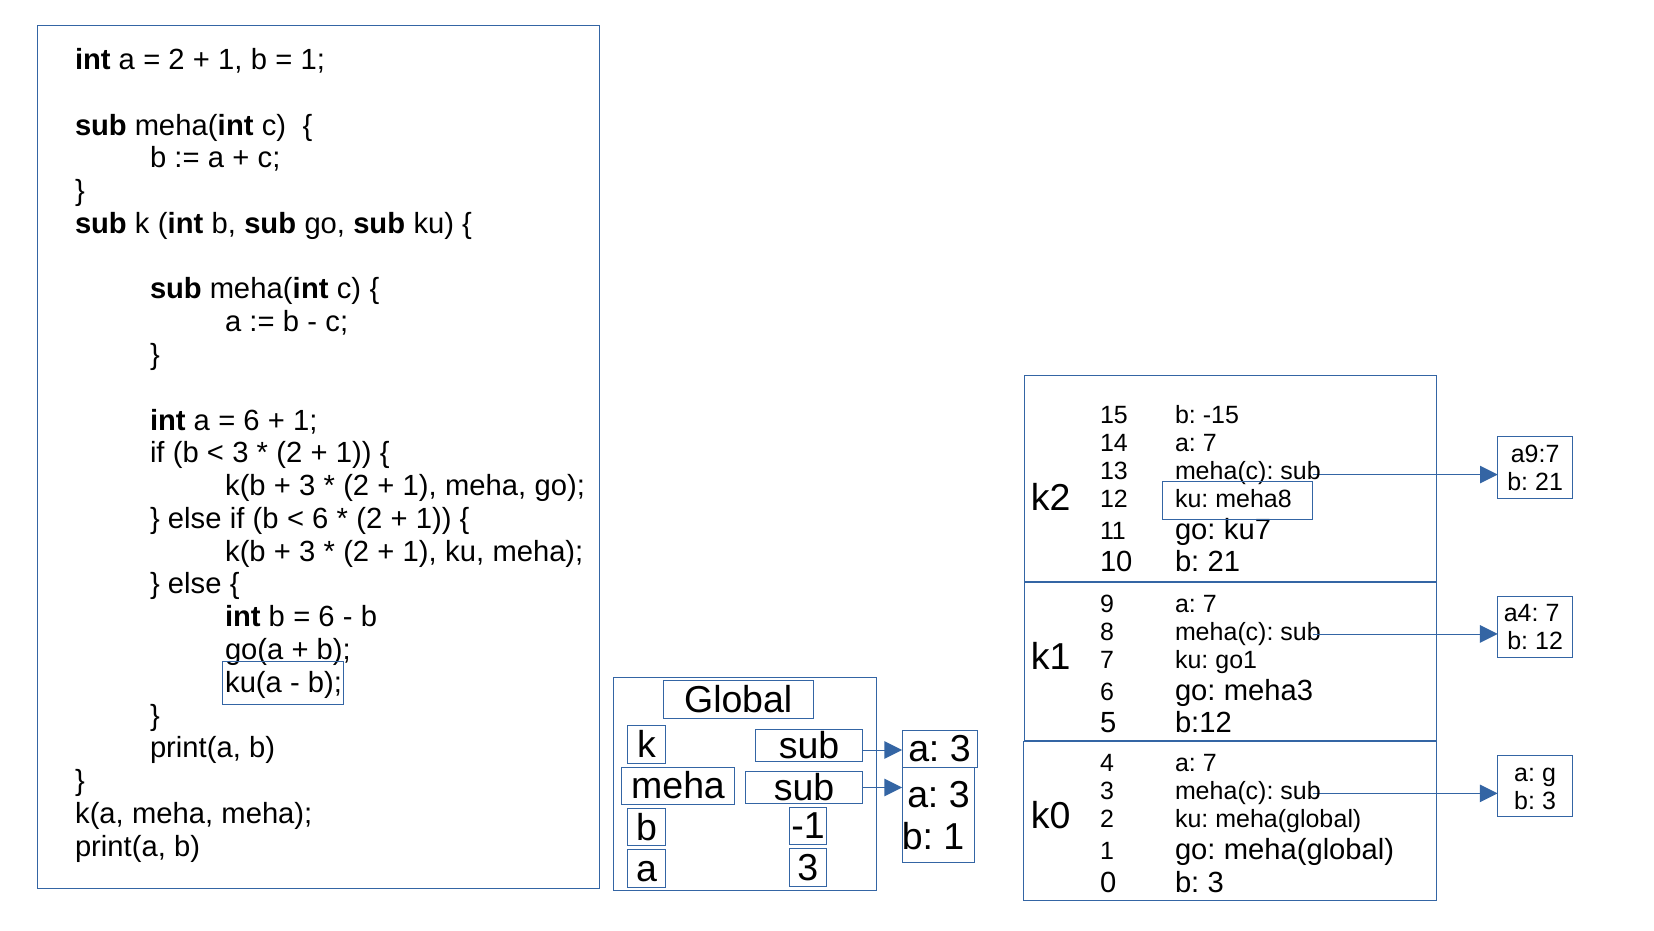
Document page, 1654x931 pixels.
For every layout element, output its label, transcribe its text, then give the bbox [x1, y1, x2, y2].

text_box Global [663, 680, 814, 719]
subtitle int a = 2 + 1, b = 1; sub meha(int c) { b := a + c; } sub k (int b, sub go, sub ku) { sub meha(int c) { a := b - c; } int a = 6 + 1; if (b < 3 * (2 + 1)) { k(b + 3 * (2 + 1), meha, go); } else if (b < 6 * (2 + 1)) { k(b + 3 * (2 + 1), ku, meha); } else { int b = 6 - b go(a + b); ku(a - b); } print(a, b) } k(a, meha, meha); print(a, b) [75, 43, 638, 863]
text_box -1 [789, 807, 827, 845]
text_box sub [755, 729, 863, 762]
text_box k0 [1015, 787, 1085, 845]
text_box 4 a: 7 3 meha(c): sub 2 ku: meha(global) 1 go: meha(global) 0 b: 3 [1085, 741, 1437, 916]
text_box b [627, 808, 666, 846]
text_box k1 [1016, 628, 1086, 685]
text_box sub [745, 771, 863, 804]
text_box a: g b: 3 [1497, 755, 1573, 817]
text_box meha [621, 767, 735, 805]
text_box a [627, 849, 666, 888]
text_box a: 3 b: 1 [902, 767, 975, 863]
text_box a: 3 [902, 730, 978, 768]
text_box 3 [789, 848, 827, 887]
text_box k [627, 725, 666, 764]
text_box a9:7 b: 21 [1497, 436, 1573, 499]
text_box k2 [1016, 468, 1085, 526]
text_box 9 a: 7 8 meha(c): sub 7 ku: go1 6 go: meha3 5 b:12 [1085, 586, 1409, 741]
text_box a4: 7 b: 12 [1497, 596, 1573, 658]
text_box 15 b: -15 14 a: 7 13 meha(c): sub 12 ku: meha8 11 go: ku7 10 b: 21 [1085, 393, 1409, 586]
